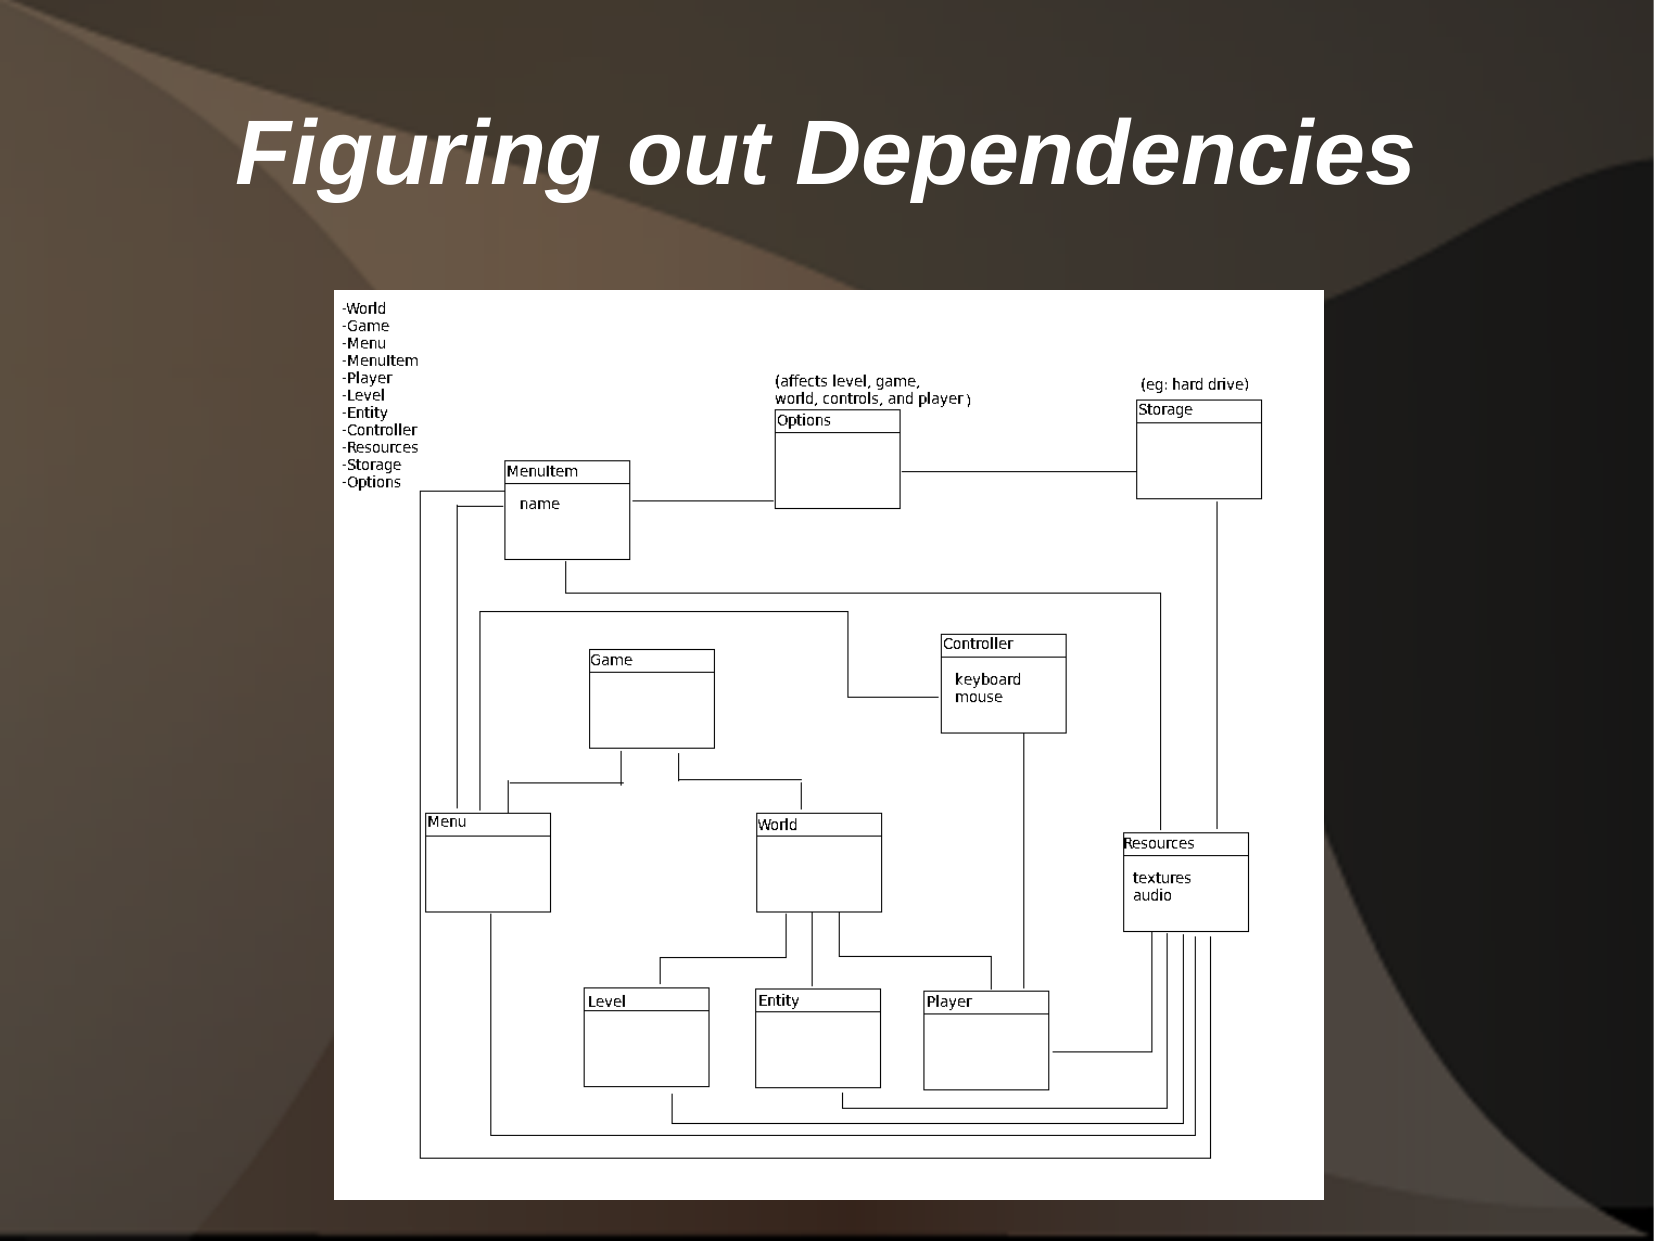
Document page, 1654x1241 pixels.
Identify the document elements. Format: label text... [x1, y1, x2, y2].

picture [0, 0, 1654, 1241]
title Figuring out Dependencies [82, 49, 1571, 257]
